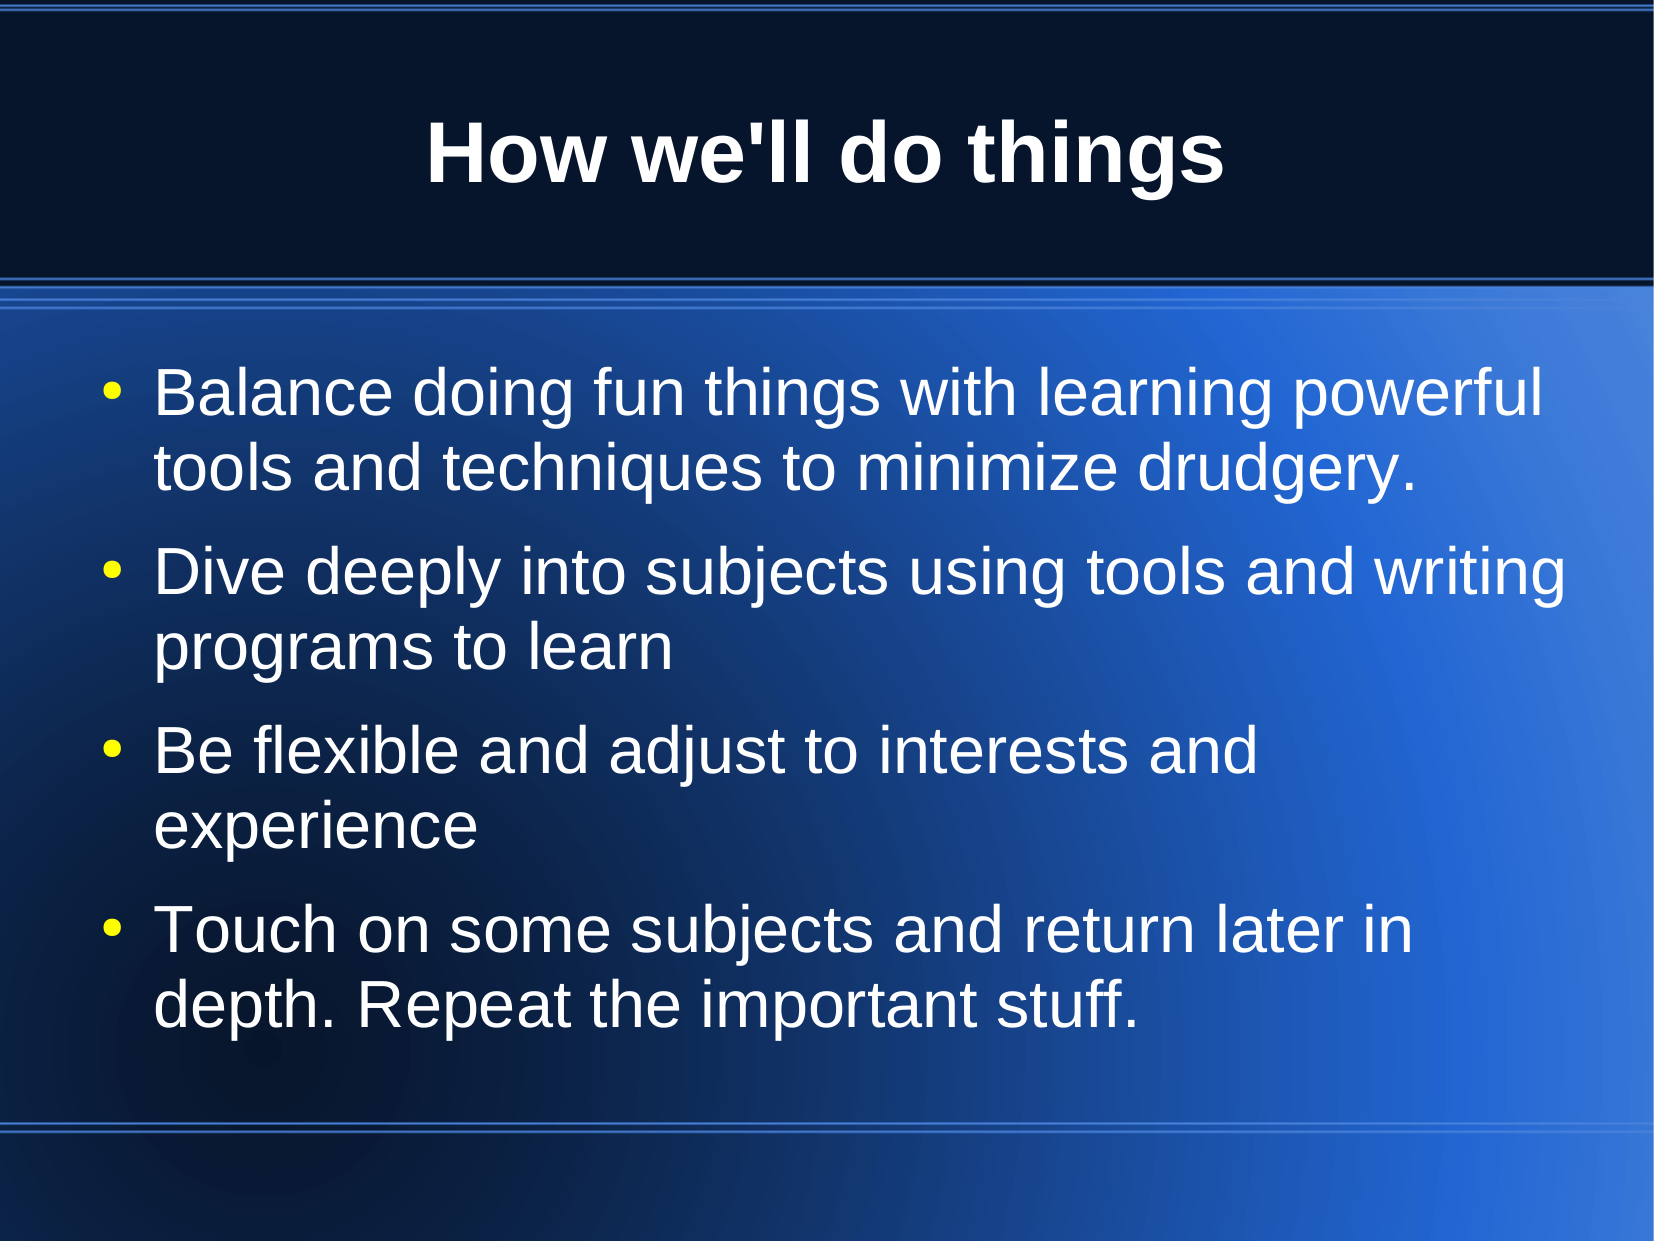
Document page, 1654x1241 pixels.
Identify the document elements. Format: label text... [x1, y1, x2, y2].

picture [0, 0, 1654, 1241]
list Balance doing fun things with learning powerful tools and techniques to minimize drudgery. Dive deeply into subjects using tools and writing programs to learn Be flexible and adjust to interests and experience Touch on some subjects and return later in depth. Repeat the important stuff. [82, 355, 1571, 1058]
title How we'll do things [82, 49, 1571, 257]
